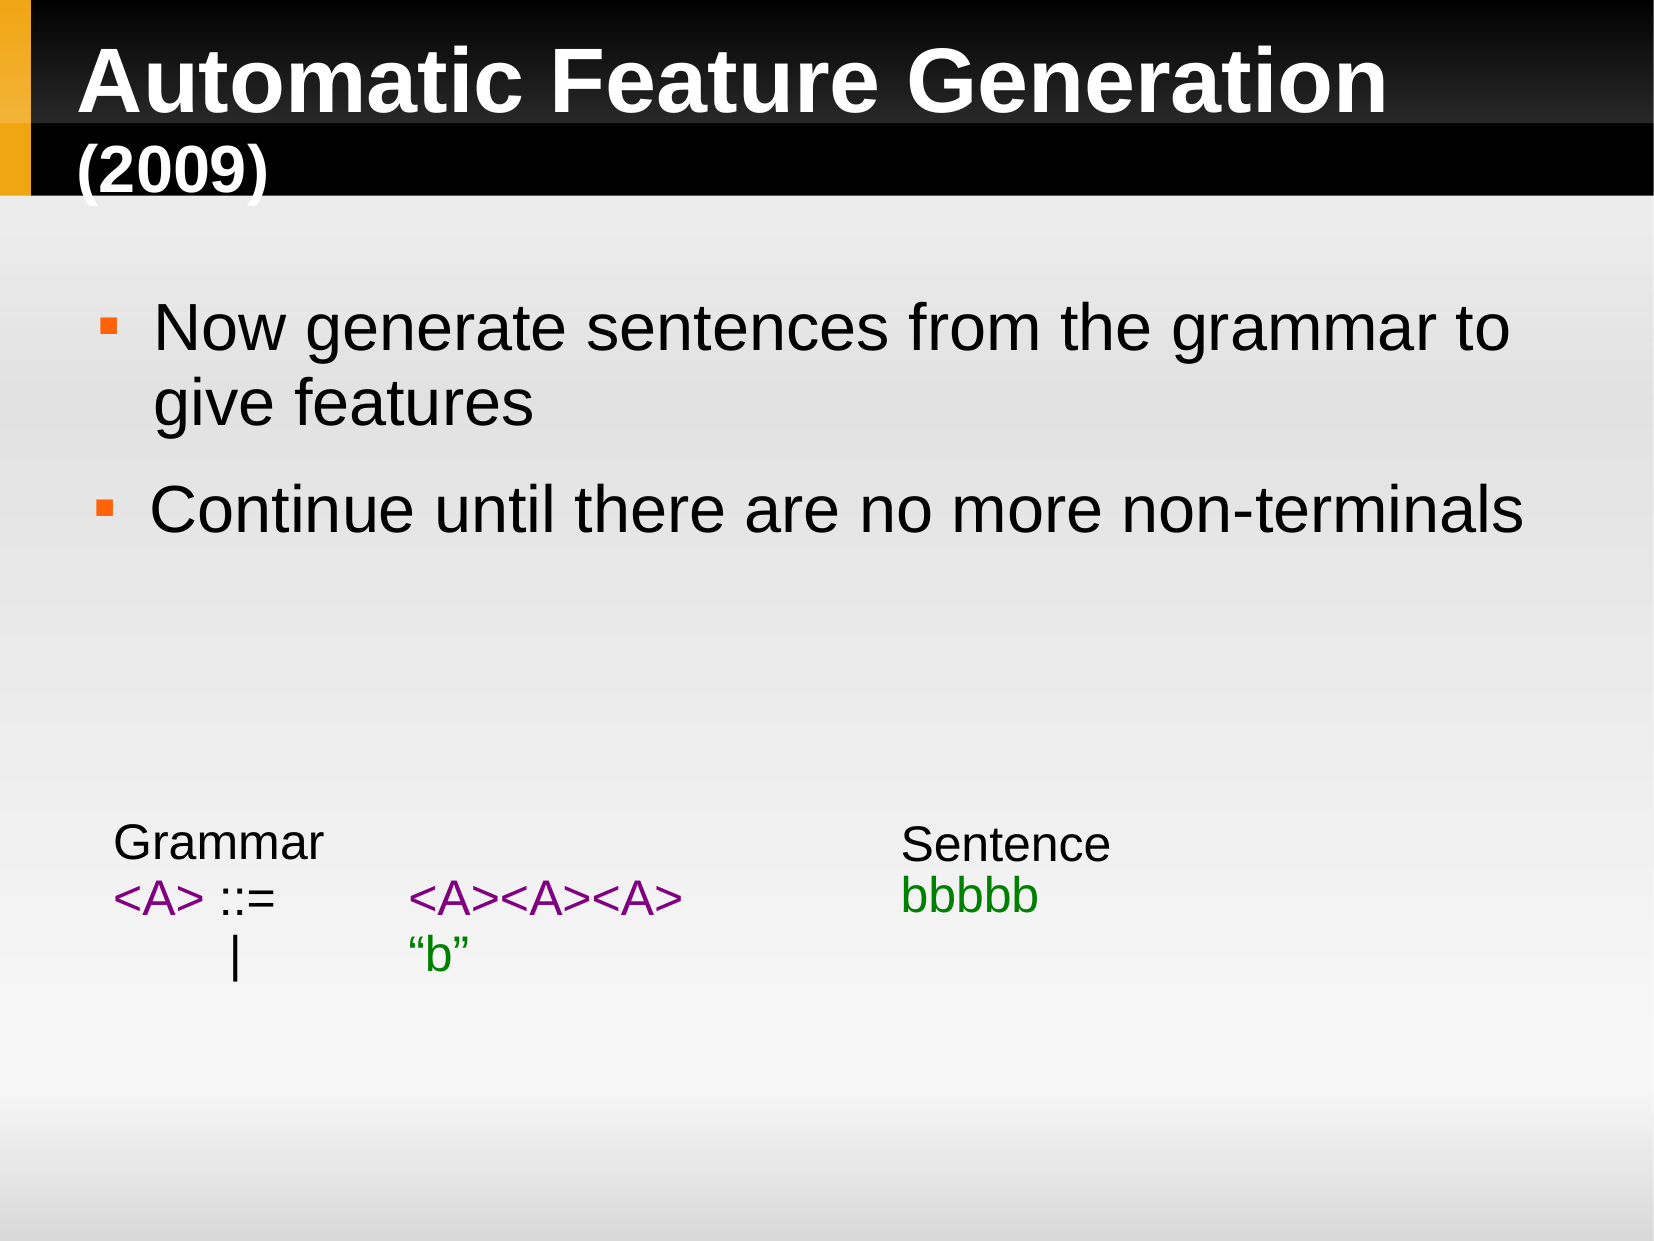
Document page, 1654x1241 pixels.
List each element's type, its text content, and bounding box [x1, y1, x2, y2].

list Continue until there are no more non-terminals [78, 472, 1567, 567]
picture [0, 0, 1654, 1241]
text_box bbbbb [885, 860, 1615, 938]
title Automatic Feature Generation (2009) [76, 14, 1565, 222]
list Now generate sentences from the grammar to give features [82, 290, 1571, 457]
text_box Grammar <A> ::= <A><A><A> | “b” [98, 807, 713, 1008]
text_box Sentence [885, 809, 1615, 860]
